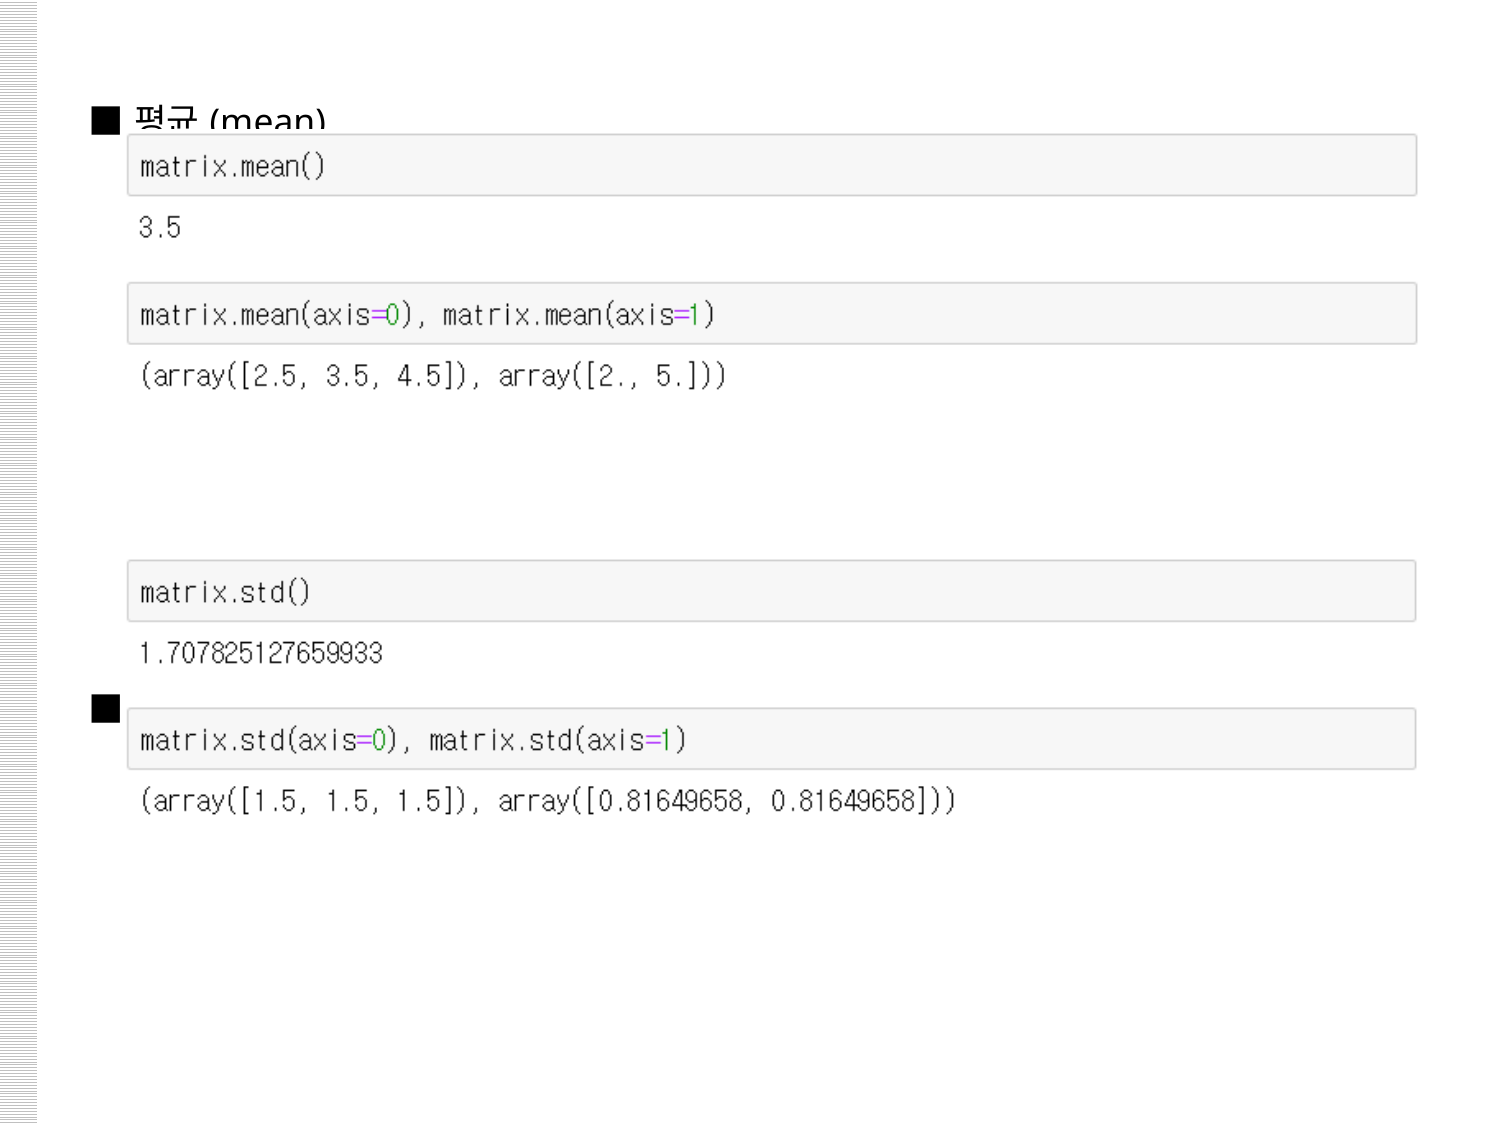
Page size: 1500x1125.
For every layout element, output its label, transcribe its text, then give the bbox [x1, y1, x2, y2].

picture [124, 129, 1421, 406]
text_box ■ 평균 (mean) ■ 표준 편차 (std) [73, 33, 1453, 990]
picture [124, 555, 1420, 831]
